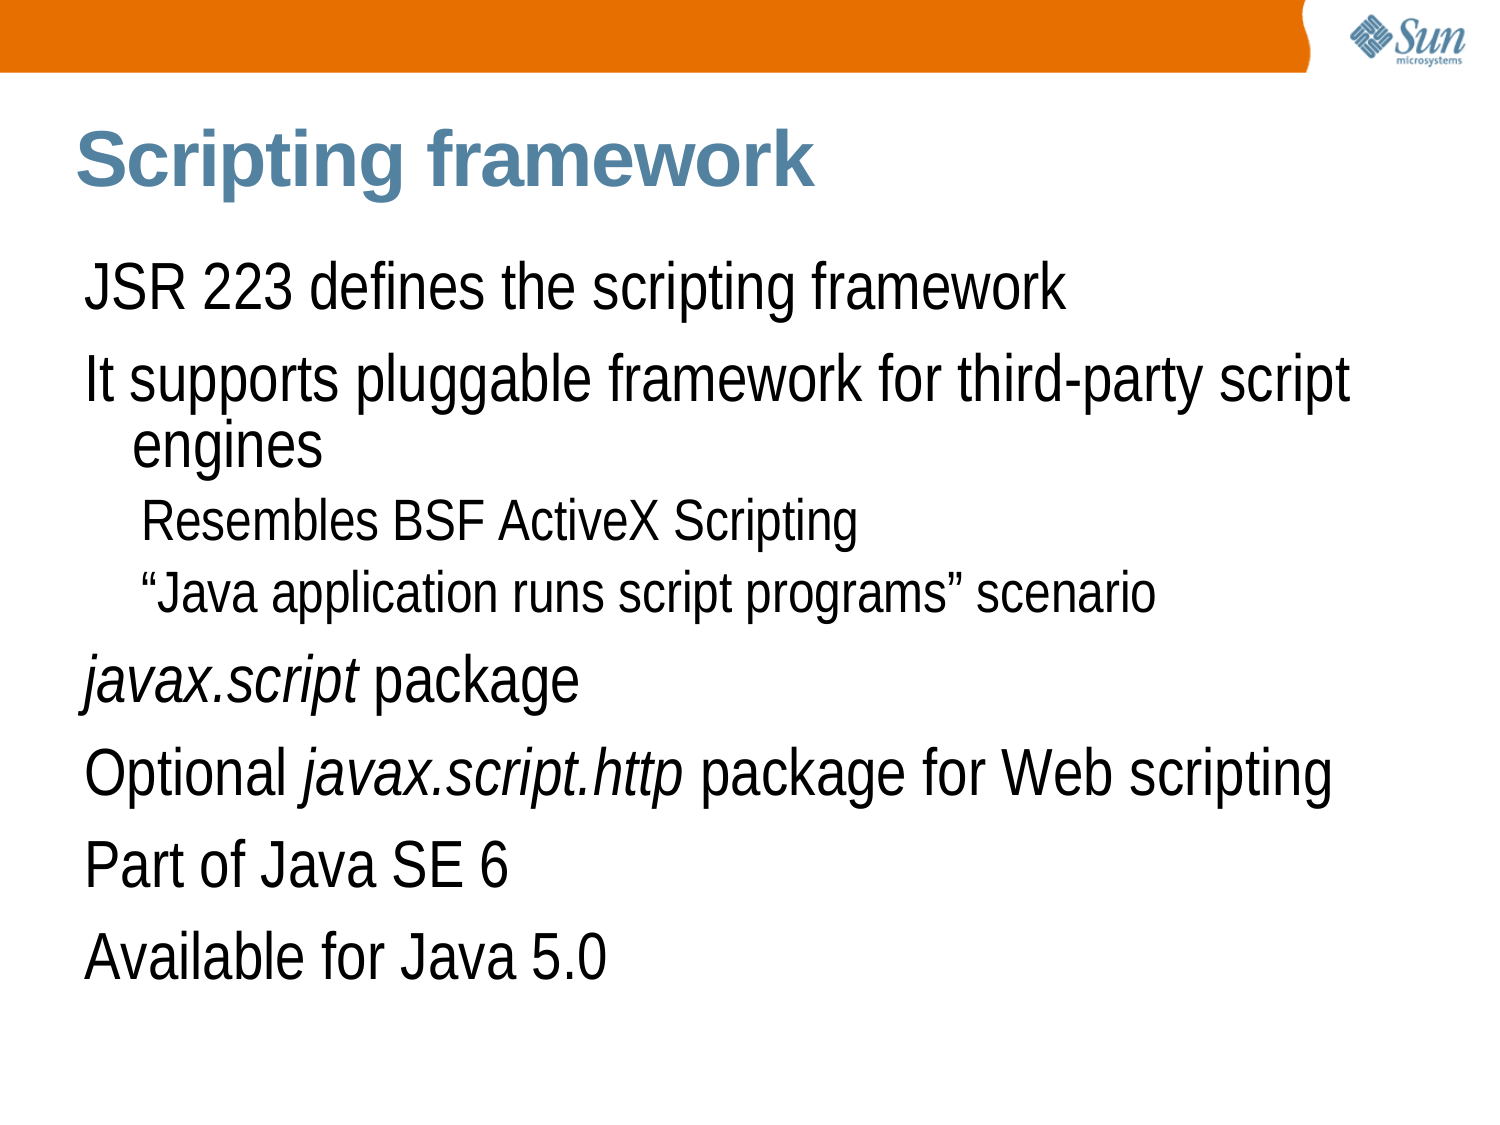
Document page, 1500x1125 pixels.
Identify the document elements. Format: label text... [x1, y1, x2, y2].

list JSR 223 defines the scripting framework It supports pluggable framework for third-party script engines Resembles BSF ActiveX Scripting “Java application runs script programs” scenario javax.script package Optional javax.script.http package for Web scripting Part of Java SE 6 Available for Java 5.0 [64, 257, 1402, 1017]
title Scripting framework [75, 122, 1438, 228]
picture [0, 0, 1500, 75]
